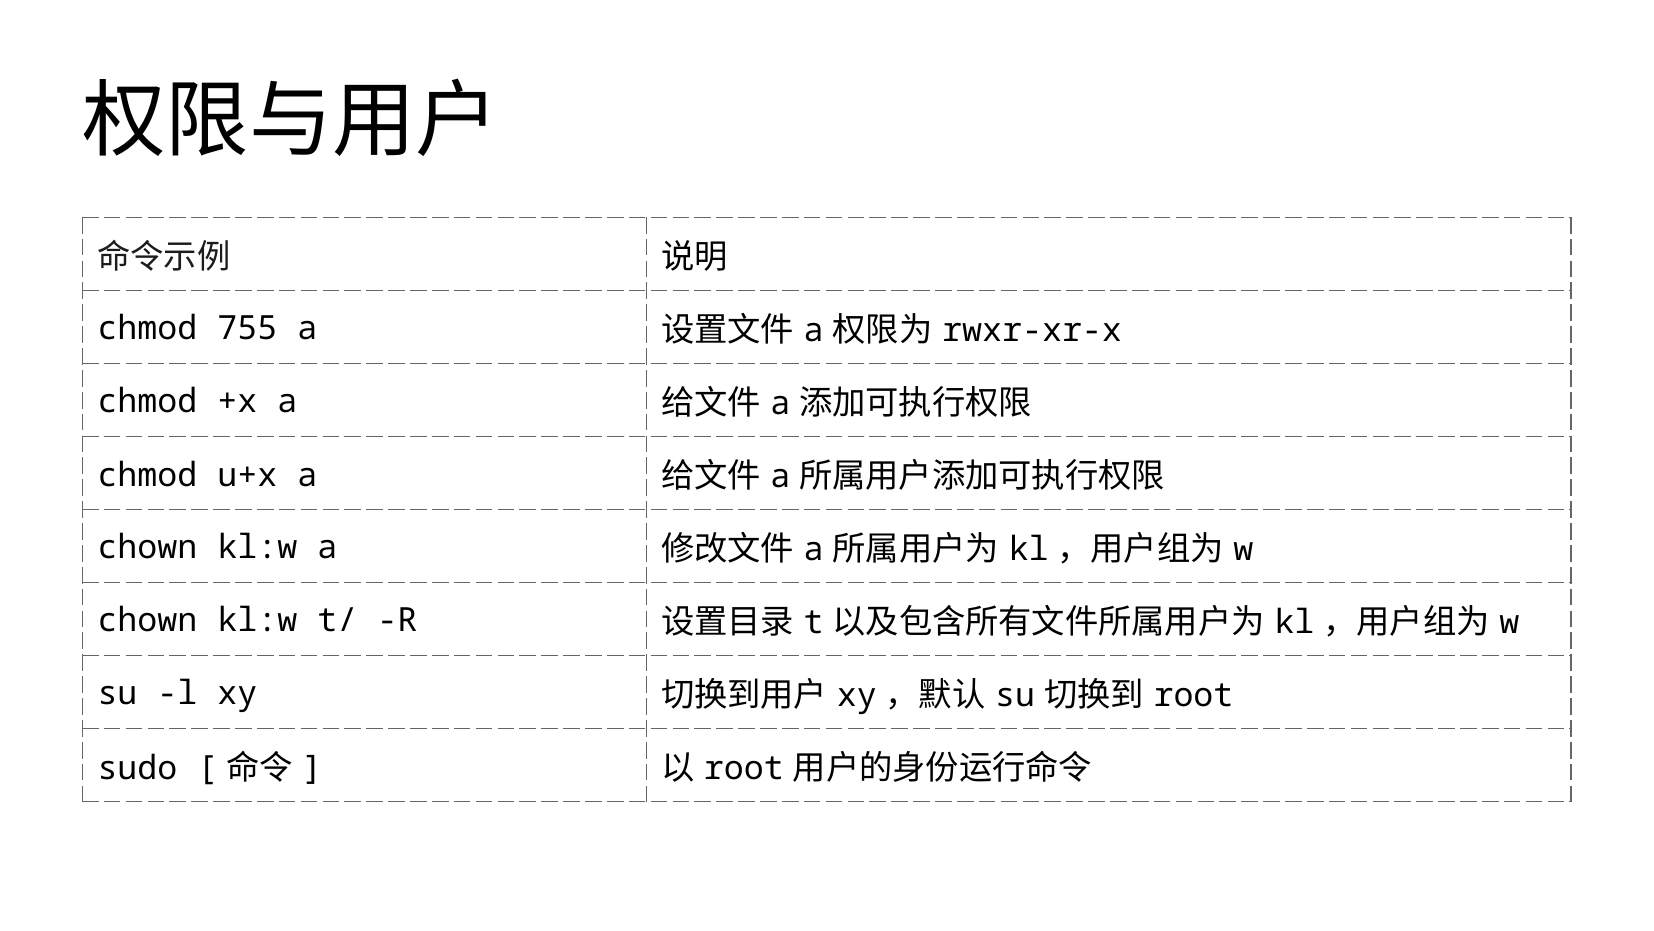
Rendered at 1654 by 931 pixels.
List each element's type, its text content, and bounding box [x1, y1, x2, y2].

table_cell chmod +x a [83, 364, 646, 437]
title 权限与用户 [82, 37, 1571, 189]
table_cell chown kl:w a [83, 510, 646, 583]
table_cell 设置目录t以及包含所有文件所属用户为kl，用户组为w [646, 583, 1571, 656]
table_header 命令示例 [83, 218, 646, 291]
table_cell 设置文件a权限为rwxr-xr-x [646, 291, 1571, 364]
table_cell 修改文件a所属用户为kl，用户组为w [646, 510, 1571, 583]
table_cell chown kl:w t/ -R [83, 583, 646, 656]
table_cell chmod u+x a [83, 437, 646, 510]
table_header 说明 [646, 218, 1571, 291]
table_cell su -l xy [83, 656, 646, 728]
table_cell 切换到用户xy，默认su切换到root [646, 656, 1571, 728]
table_cell chmod 755 a [83, 291, 646, 364]
table_cell 给文件a添加可执行权限 [646, 364, 1571, 437]
table_cell 给文件a所属用户添加可执行权限 [646, 437, 1571, 510]
table_cell sudo [命令] [83, 728, 646, 801]
table_cell 以root用户的身份运行命令 [646, 728, 1571, 801]
